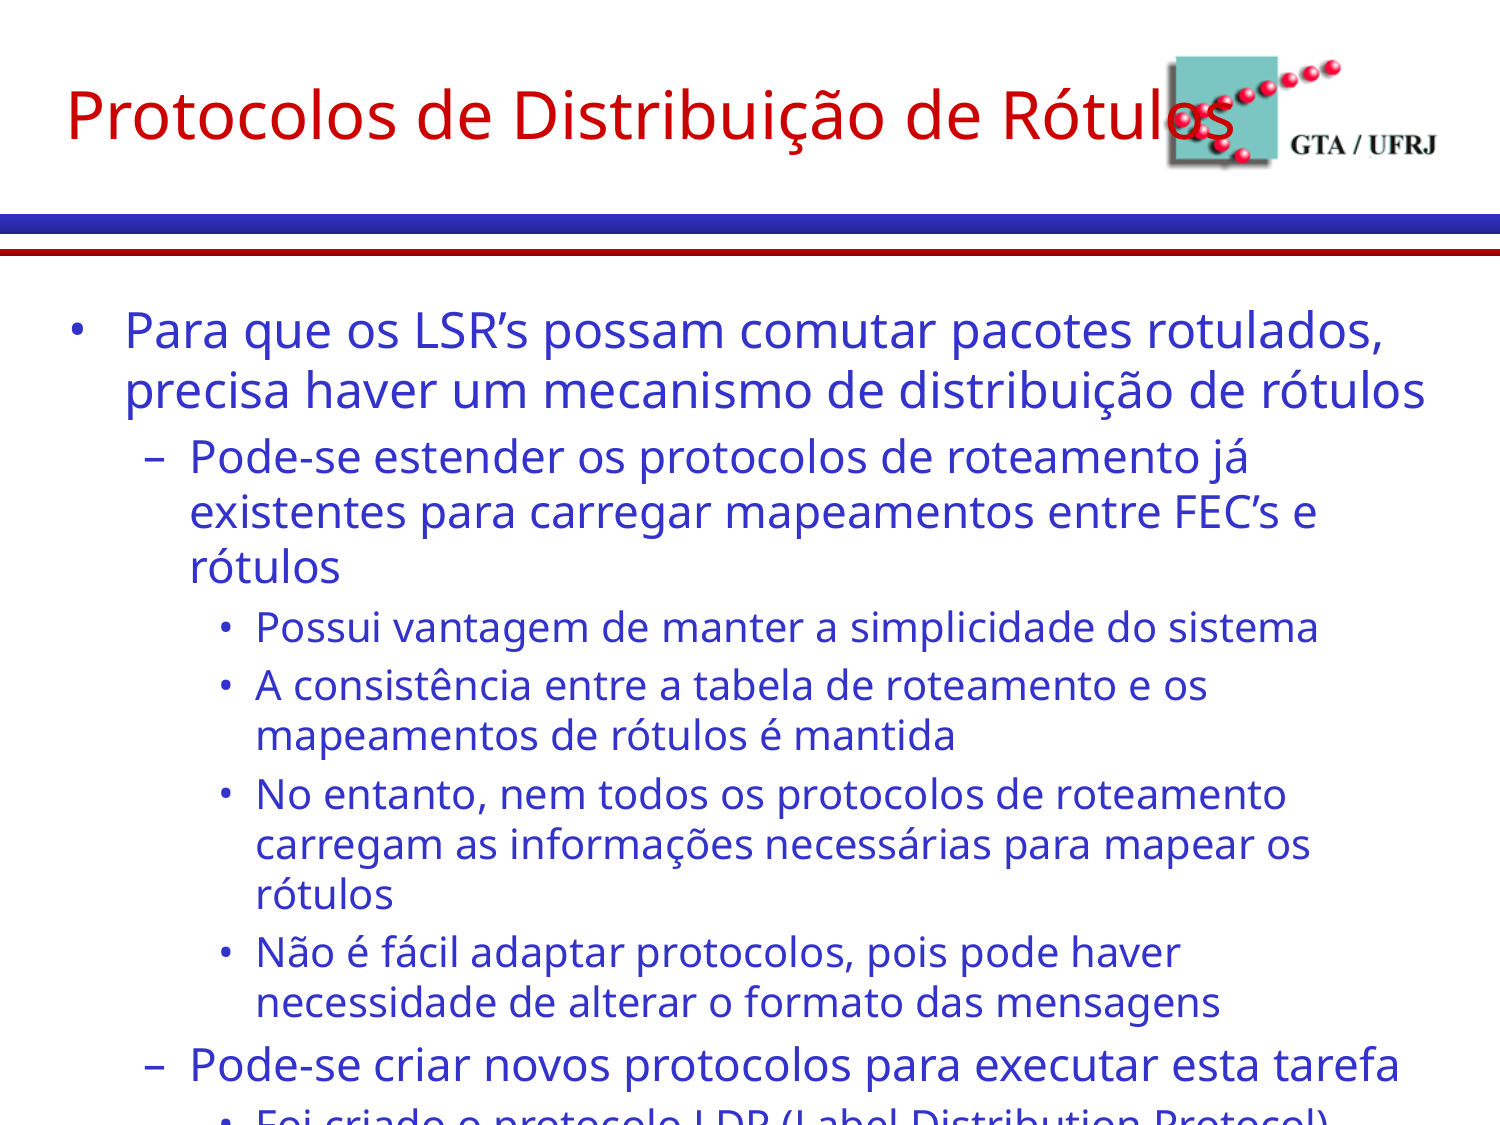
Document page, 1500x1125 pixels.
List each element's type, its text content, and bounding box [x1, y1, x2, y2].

title Protocolos de Distribuição de Rótulos [50, 37, 1374, 189]
picture [1374, 50, 1446, 174]
list Para que os LSR’s possam comutar pacotes rotulados, precisa haver um mecanismo de distribuição de rótulos Pode-se estender os protocolos de roteamento já existentes para carregar mapeamentos entre FEC’s e rótulos Possui vantagem de manter a simplicidade do sistema A consistência entre a tabela de roteamento e os mapeamentos de rótulos é mantida No entanto, nem todos os protocolos de roteamento carregam as informações necessárias para mapear os rótulos Não é fácil adaptar protocolos, pois pode haver necessidade de alterar o formato das mensagens Pode-se criar novos protocolos para executar esta tarefa Foi criado o protocolo LDP (Label Distribution Protocol) [53, 290, 1447, 1083]
